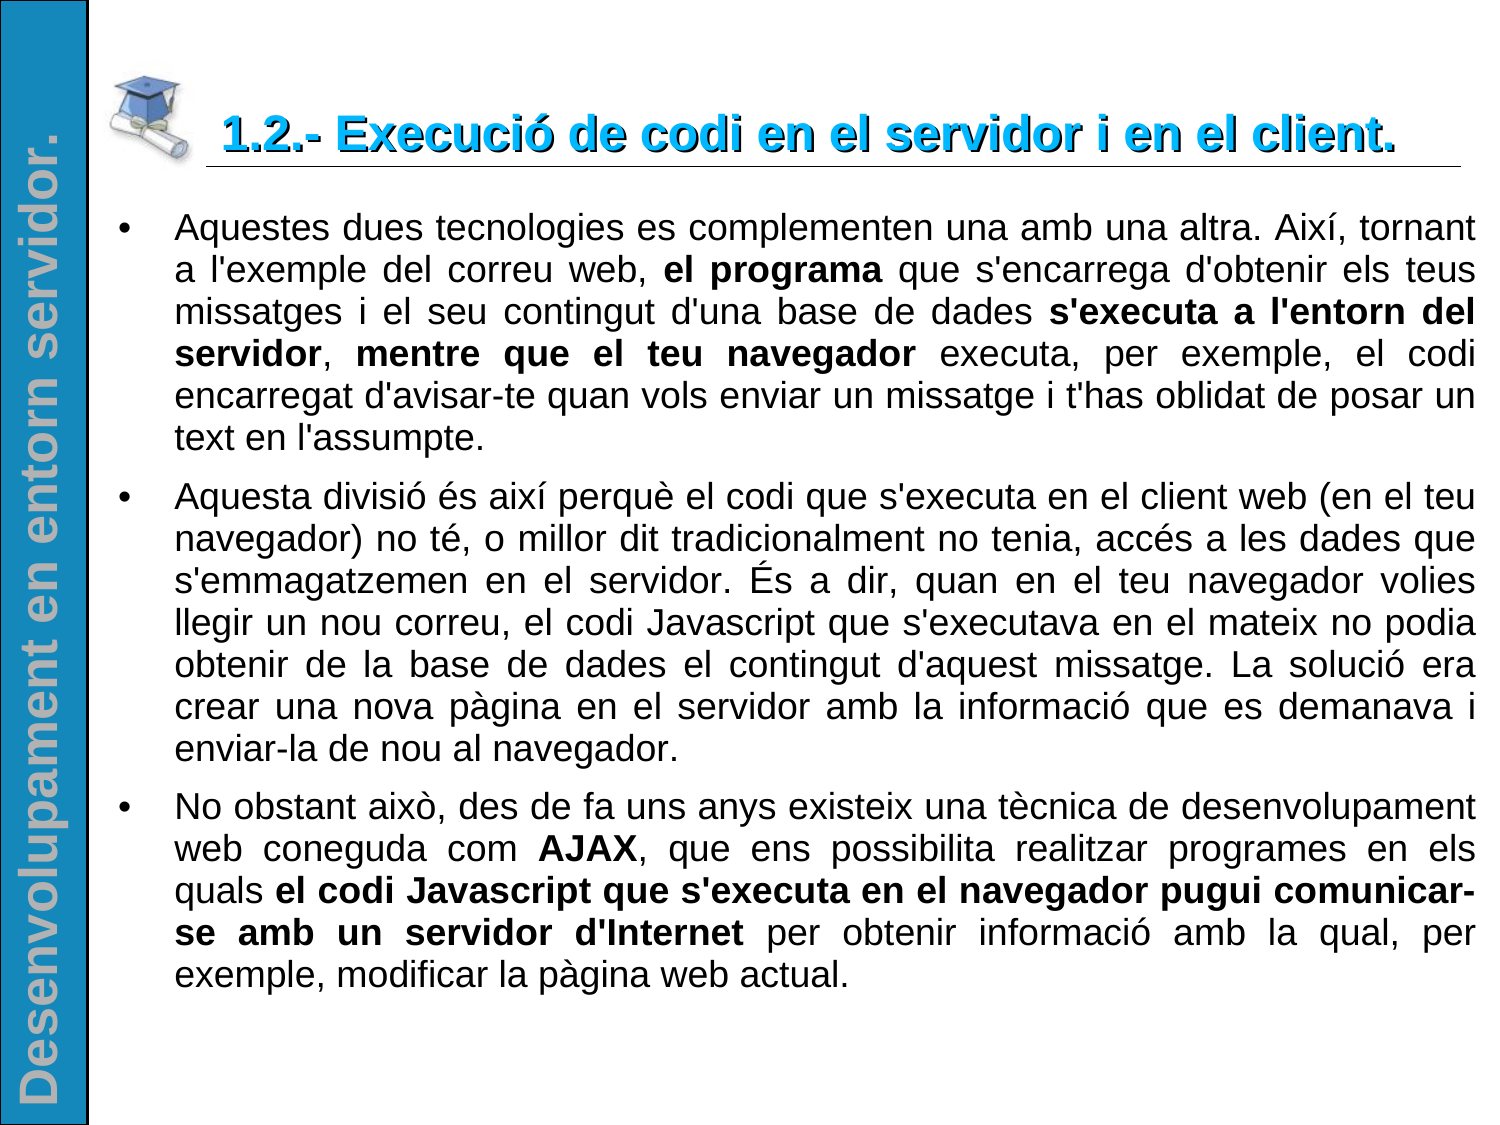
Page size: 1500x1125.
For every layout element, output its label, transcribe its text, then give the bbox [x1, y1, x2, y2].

picture [93, 61, 206, 174]
list Aquestes dues tecnologies es complementen una amb una altra. Així, tornant a l'exemple del correu web, el programa que s'encarrega d'obtenir els teus missatges i el seu contingut d'una base de dades s'executa a l'entorn del servidor, mentre que el teu navegador executa, per exemple, el codi encarregat d'avisar-te quan vols enviar un missatge i t'has oblidat de posar un text en l'assumpte. Aquesta divisió és així perquè el codi que s'executa en el client web (en el teu navegador) no té, o millor dit tradicionalment no tenia, accés a les dades que s'emmagatzemen en el servidor. És a dir, quan en el teu navegador volies llegir un nou correu, el codi Javascript que s'executava en el mateix no podia obtenir de la base de dades el contingut d'aquest missatge. La solució era crear una nova pàgina en el servidor amb la informació que es demanava i enviar-la de nou al navegador. No obstant això, des de fa uns anys existeix una tècnica de desenvolupament web coneguda com AJAX, que ens possibilita realitzar programes en els quals el codi Javascript que s'executa en el navegador pugui comunicar-se amb un servidor d'Internet per obtenir informació amb la qual, per exemple, modificar la pàgina web actual. [118, 206, 1477, 996]
title 1.2.- Execució de codi en el servidor i en el client. [206, 88, 1447, 178]
